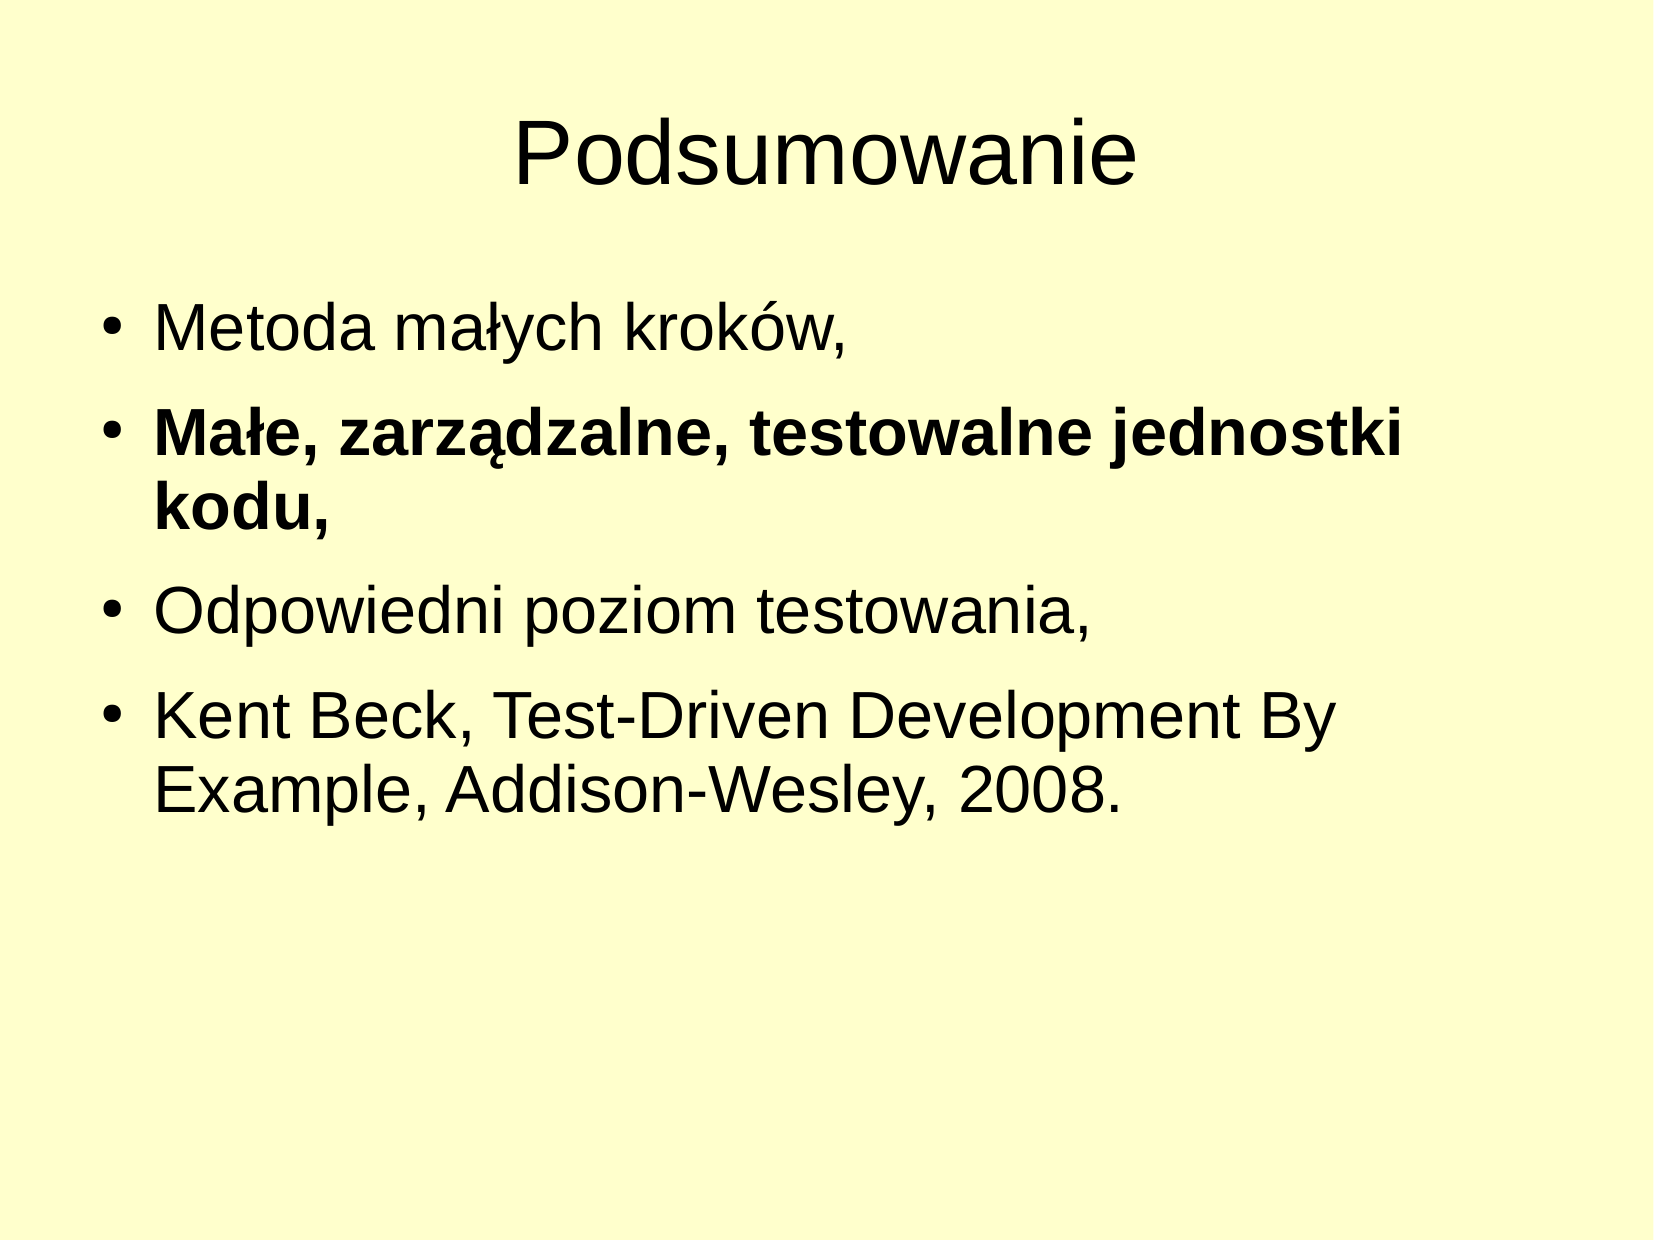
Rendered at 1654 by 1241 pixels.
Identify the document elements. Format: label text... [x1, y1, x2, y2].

title Podsumowanie [82, 49, 1571, 257]
list Metoda małych kroków, Małe, zarządzalne, testowalne jednostki kodu, Odpowiedni poziom testowania, Kent Beck, Test-Driven Development By Example, Addison-Wesley, 2008. [82, 290, 1571, 1109]
